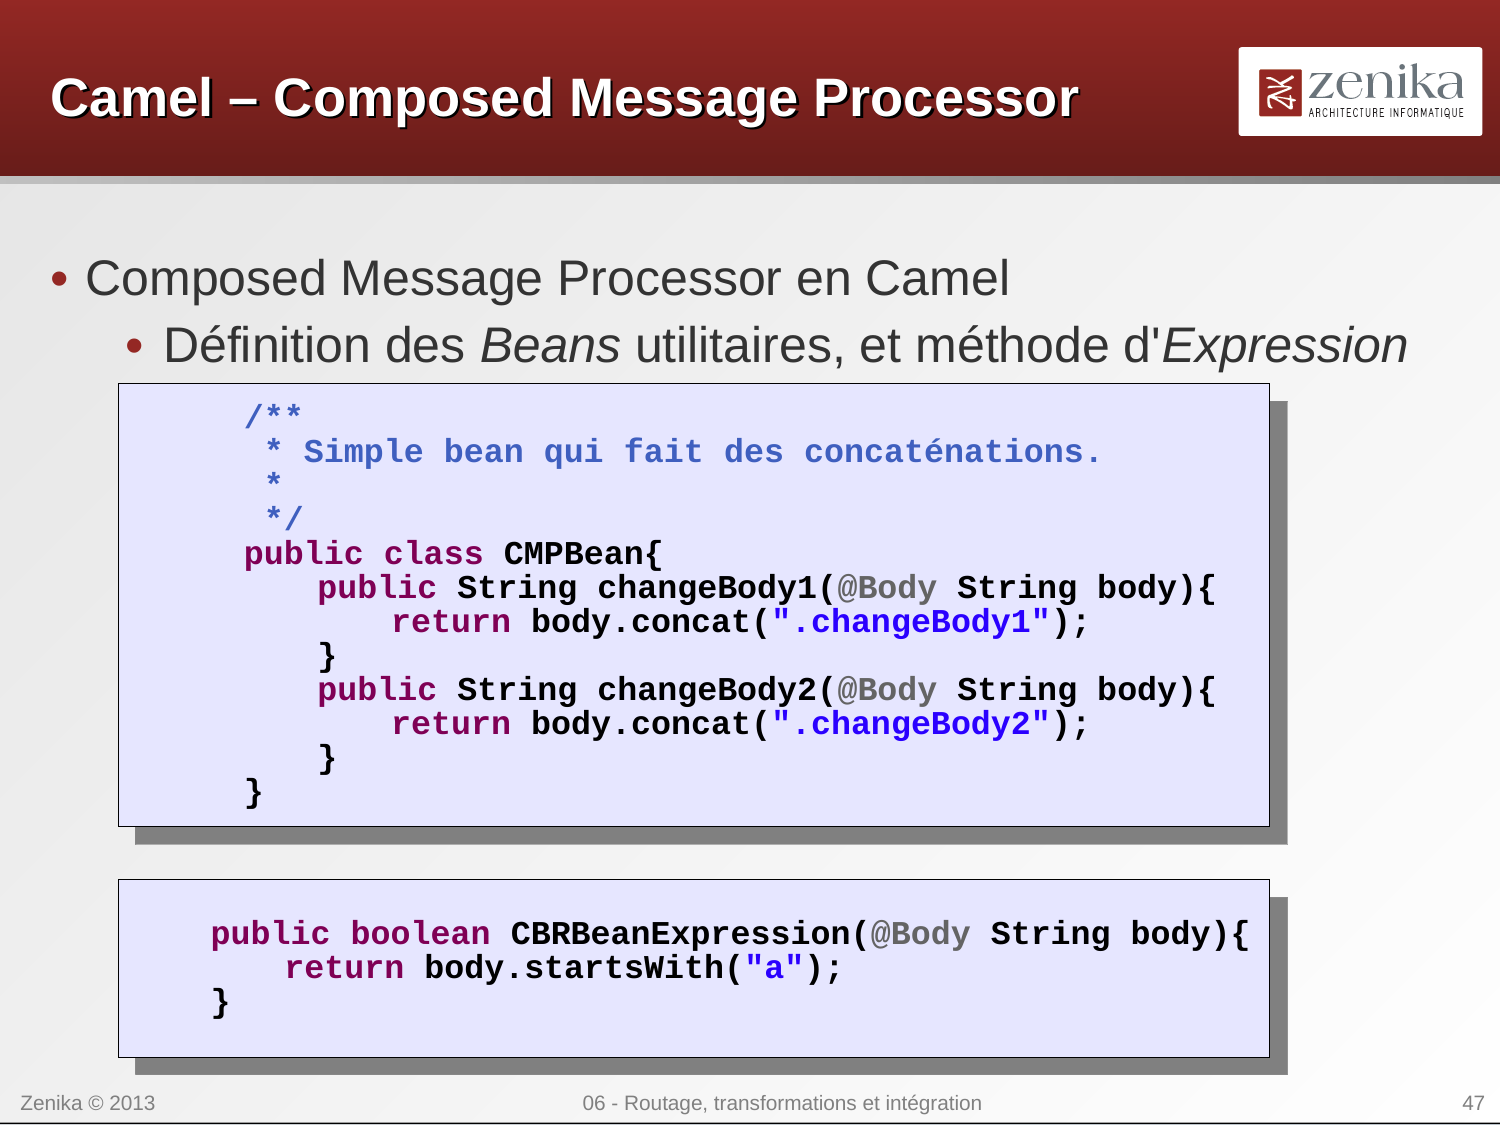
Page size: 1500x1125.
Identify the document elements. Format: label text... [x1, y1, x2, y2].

picture [1257, 58, 1464, 125]
list Composed Message Processor en Camel Définition des Beans utilitaires, et méthode d'Expression [50, 250, 1477, 1064]
text_box public boolean CBRBeanExpression(@Body String body){ return body.startsWith("a"); } [118, 879, 1270, 1058]
text_box /** * Simple bean qui fait des concaténations. * */ public class CMPBean{ public String changeBody1(@Body String body){ return body.concat(".changeBody1"); } public String changeBody2(@Body String body){ return body.concat(".changeBody2"); } } [118, 383, 1270, 827]
title Camel – Composed Message Processor [50, 22, 1206, 172]
